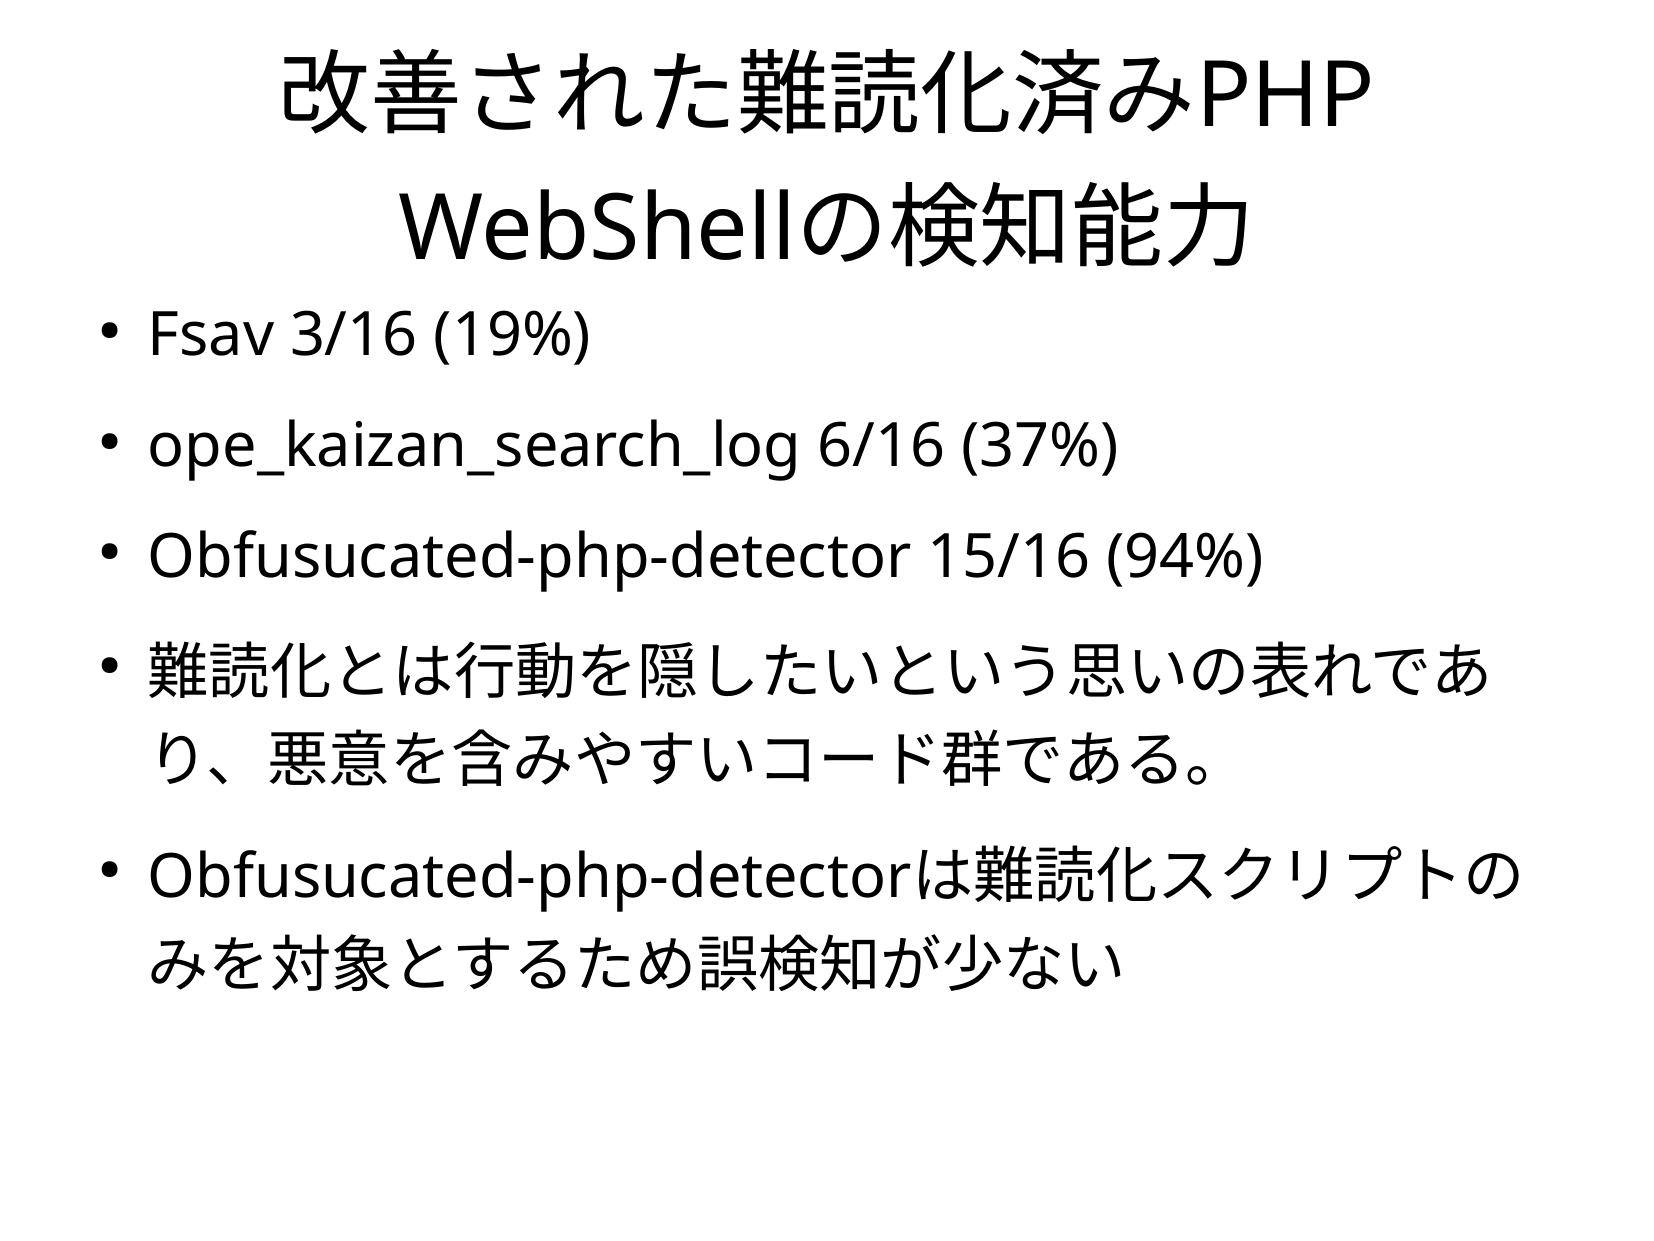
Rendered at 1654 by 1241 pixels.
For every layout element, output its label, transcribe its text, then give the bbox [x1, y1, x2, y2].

list Fsav 3/16 (19%) ope_kaizan_search_log 6/16 (37%) Obfusucated-php-detector 15/16 (94%) 難読化とは行動を隠したいという思いの表れであり、悪意を含みやすいコード群である。 Obfusucated-php-detectorは難読化スクリプトのみを対象とするため誤検知が少ない [82, 290, 1571, 1010]
title 改善された難読化済みPHP WebShellの検知能力 [82, 49, 1571, 257]
